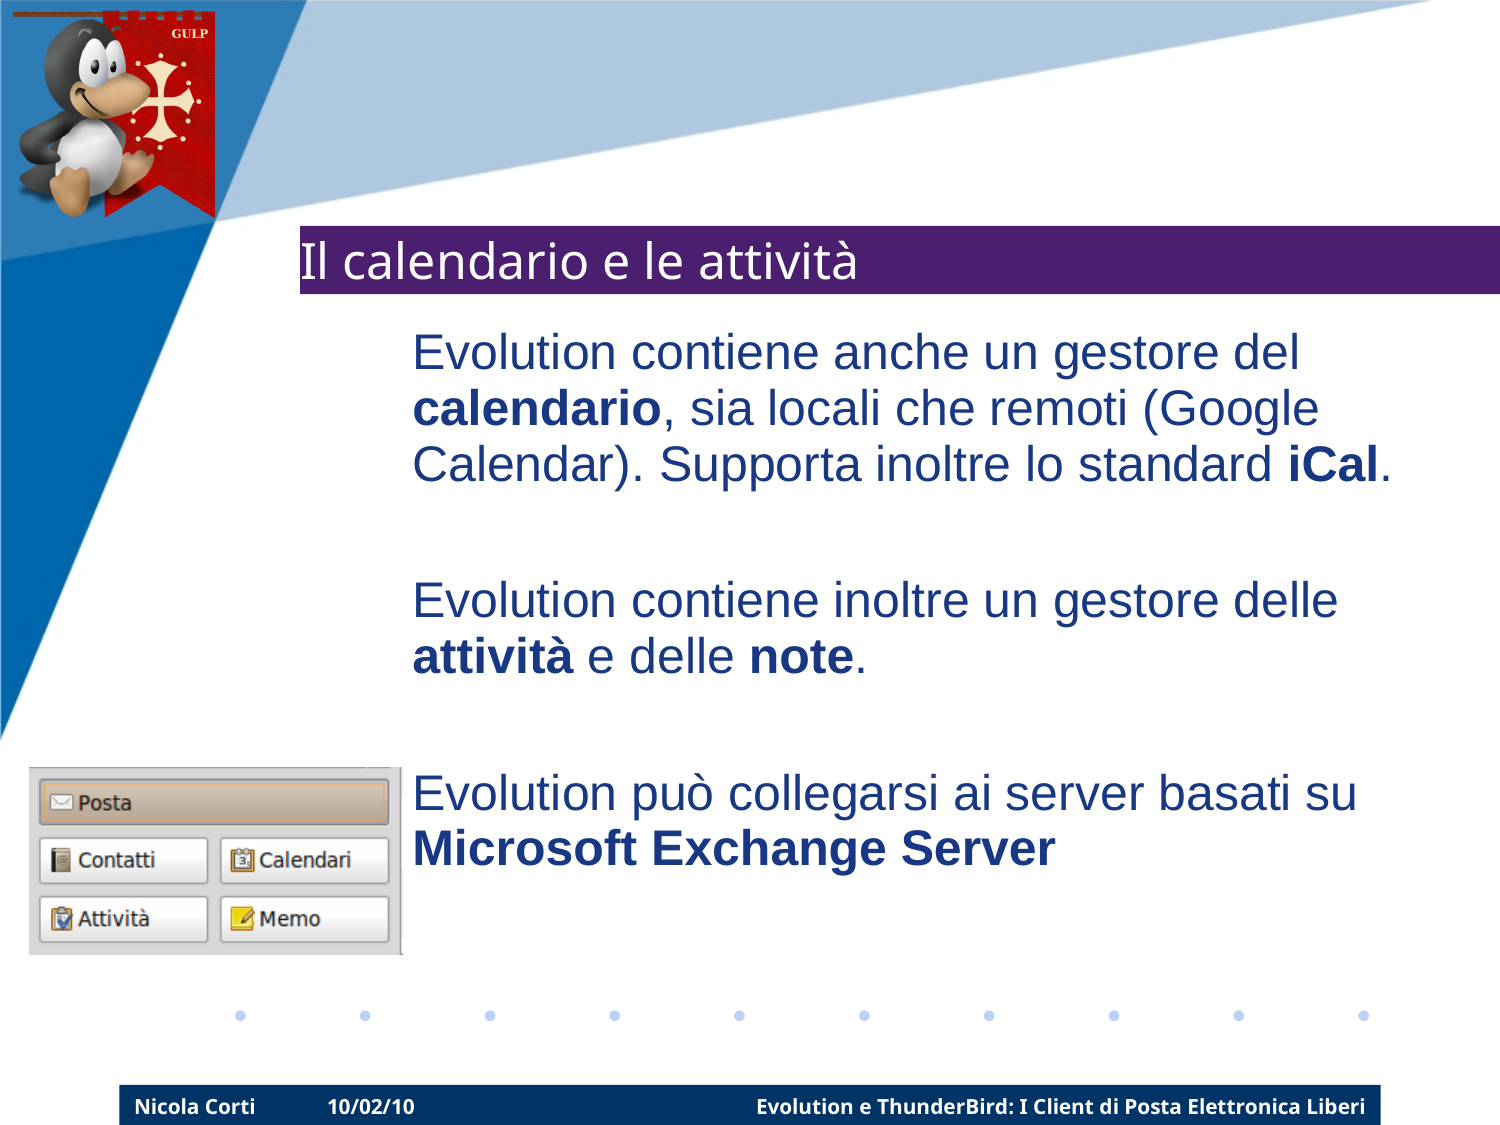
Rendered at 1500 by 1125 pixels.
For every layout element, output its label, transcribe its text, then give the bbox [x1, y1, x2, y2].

title Il calendario e le attività [300, 229, 1500, 291]
list Evolution contiene anche un gestore del calendario, sia locali che remoti (Google Calendar). Supporta inoltre lo standard iCal. Evolution contiene inoltre un gestore delle attività e delle note. Evolution può collegarsi ai server basati su Microsoft Exchange Server [299, 324, 1418, 1068]
picture [0, 0, 1500, 955]
